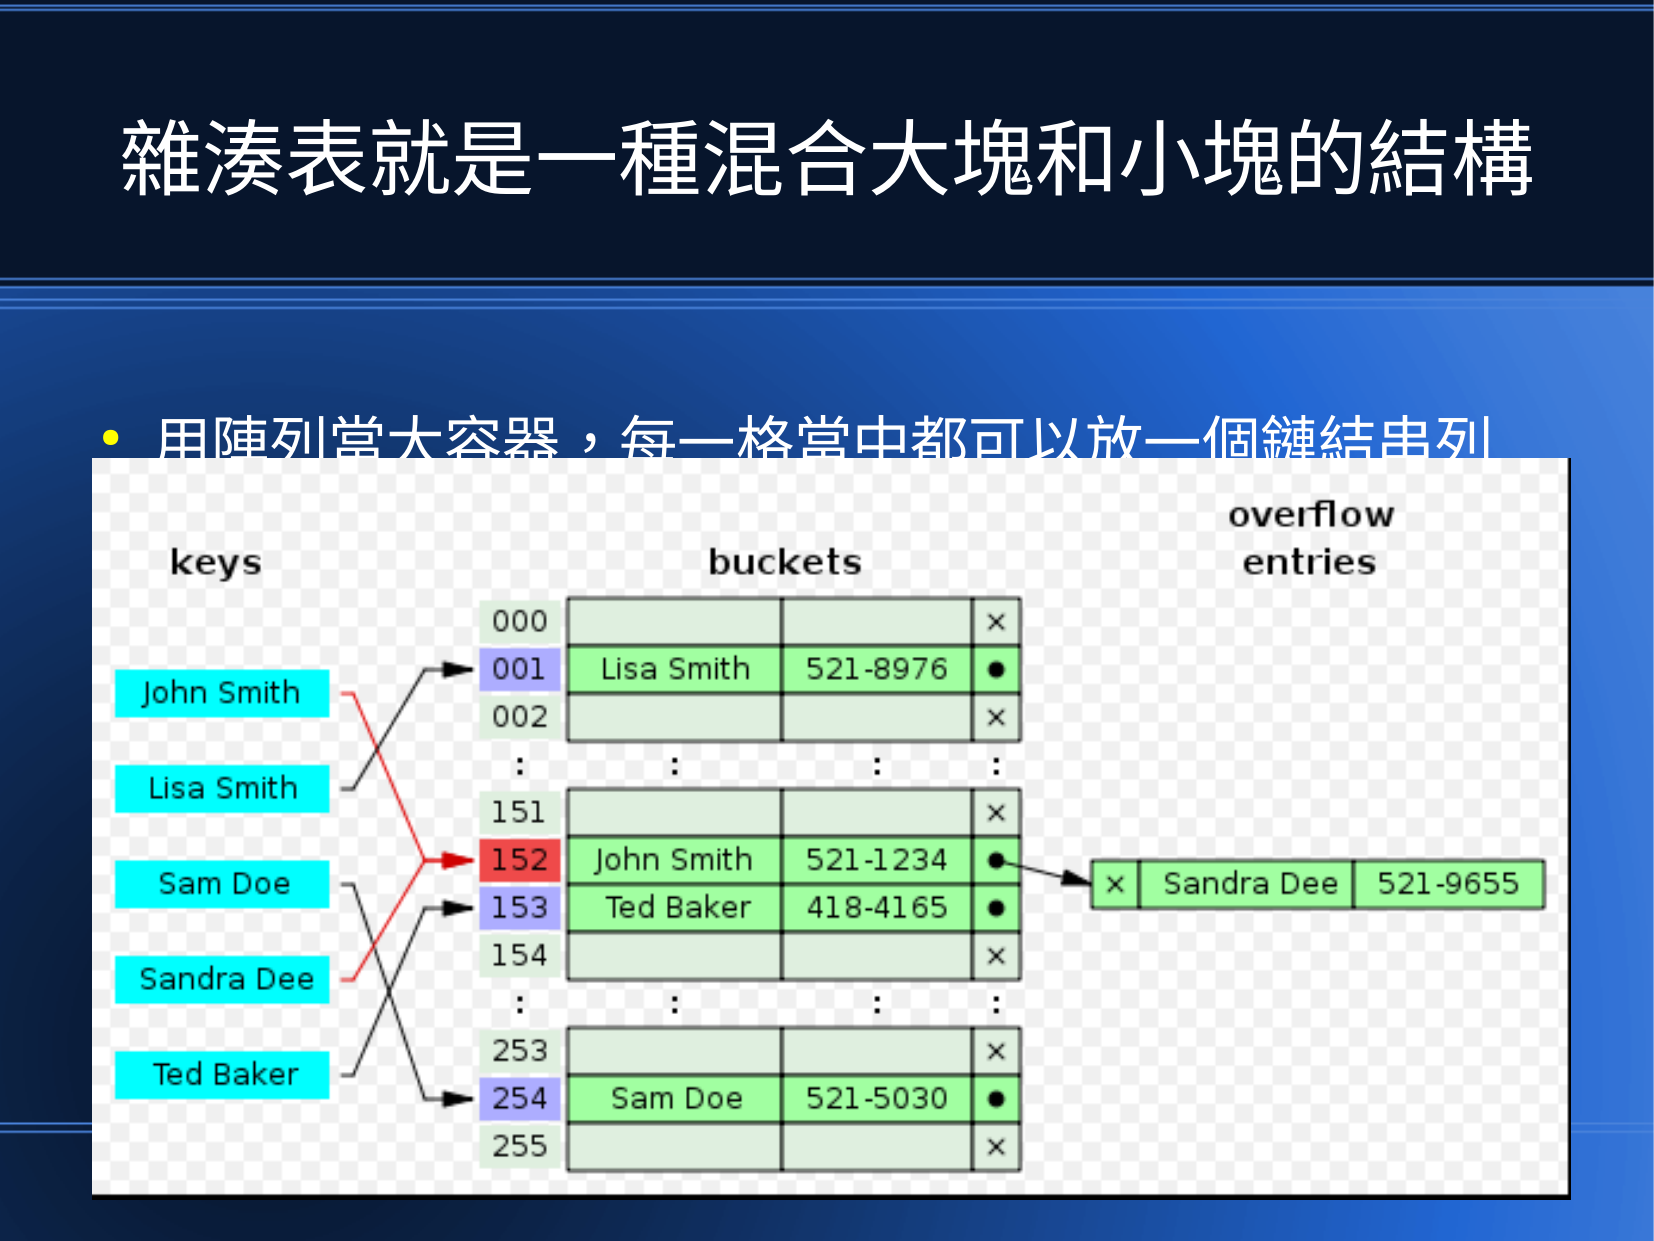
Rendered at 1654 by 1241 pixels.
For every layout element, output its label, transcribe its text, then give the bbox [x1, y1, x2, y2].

title 雜湊表就是一種混合大塊和小塊的結構 [82, 49, 1571, 257]
picture [0, 0, 1654, 1241]
list 用陣列當大容器，每一格當中都可以放一個鏈結串列 [82, 355, 1571, 1241]
